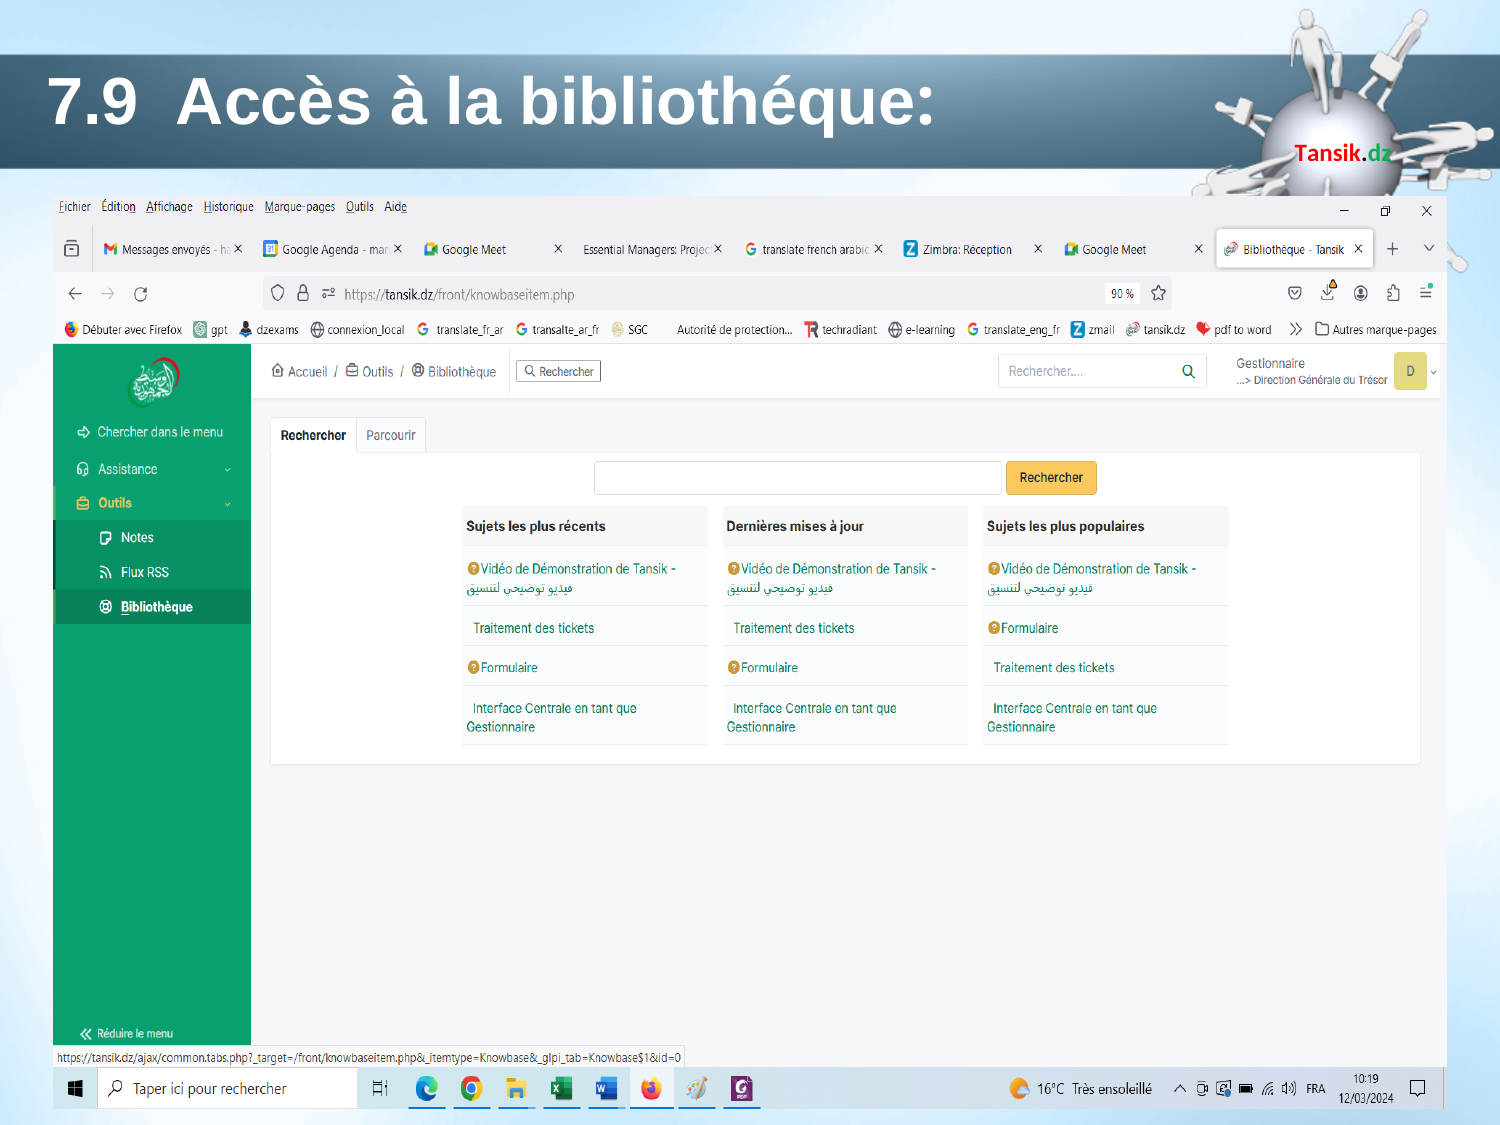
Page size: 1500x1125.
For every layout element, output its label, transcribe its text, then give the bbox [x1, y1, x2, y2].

title 7.9 Accès à la bibliothéque: [31, 39, 1169, 157]
text_box Tansik.dz [1279, 128, 1422, 185]
picture [53, 196, 1447, 1109]
